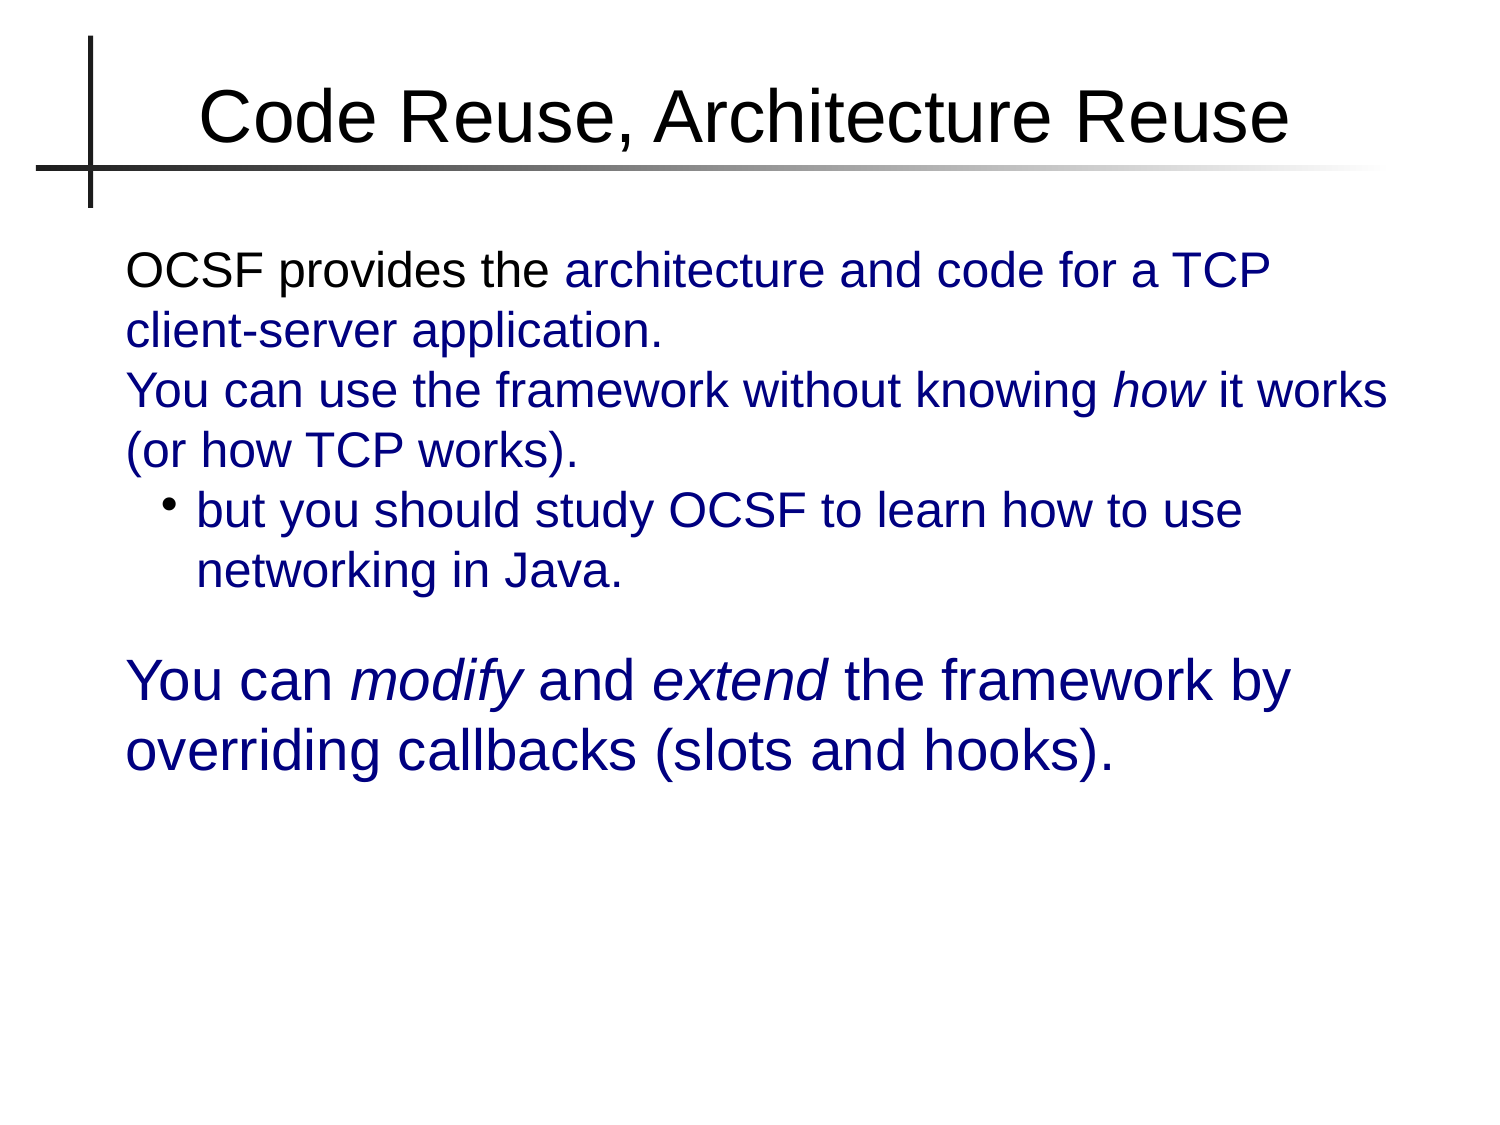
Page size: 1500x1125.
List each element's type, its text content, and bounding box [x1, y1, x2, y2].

text_box OCSF provides the architecture and code for a TCP client-server application. You can use the framework without knowing how it works (or how TCP works). but you should study OCSF to learn how to use networking in Java. You can modify and extend the framework by overriding callbacks (slots and hooks). [110, 229, 1410, 1095]
text_box Code Reuse, Architecture Reuse [95, 23, 1395, 165]
